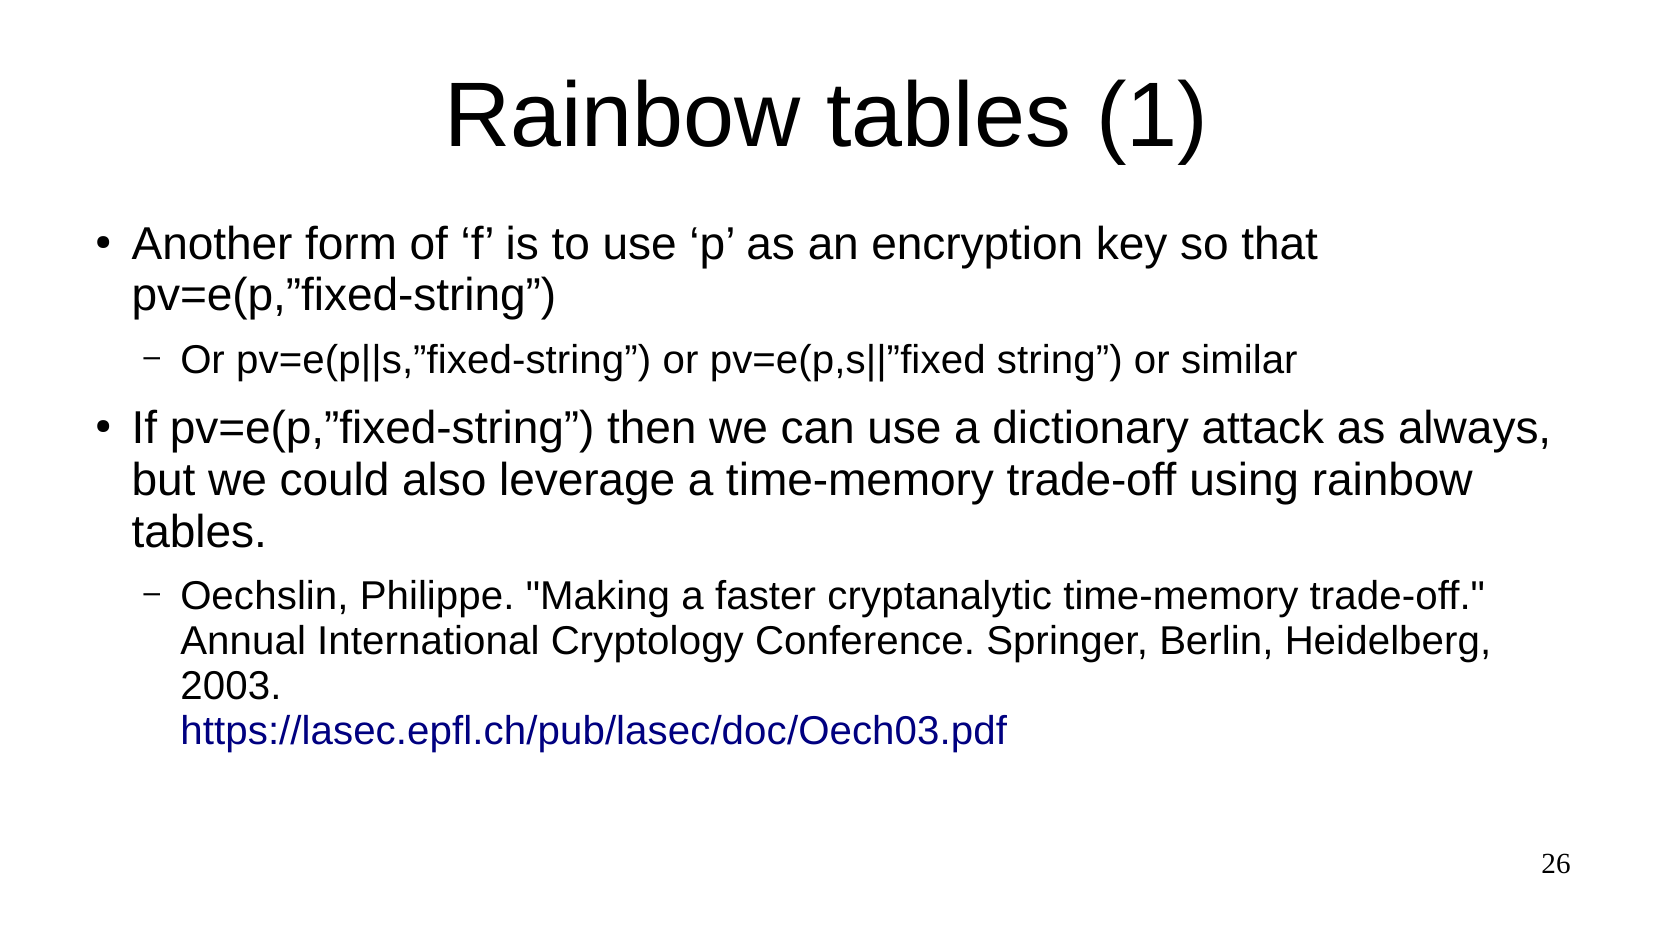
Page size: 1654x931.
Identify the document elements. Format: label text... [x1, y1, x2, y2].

title Rainbow tables (1) [82, 37, 1571, 193]
list Another form of ‘f’ is to use ‘p’ as an encryption key so that pv=e(p,”fixed-string”) Or pv=e(p||s,”fixed-string”) or pv=e(p,s||”fixed string”) or similar If pv=e(p,”fixed-string”) then we can use a dictionary attack as always, but we could also leverage a time-memory trade-off using rainbow tables. Oechslin, Philippe. "Making a faster cryptanalytic time-memory trade-off." Annual International Cryptology Conference. Springer, Berlin, Heidelberg, 2003. https://lasec.epfl.ch/pub/lasec/doc/Oech03.pdf [82, 217, 1571, 758]
